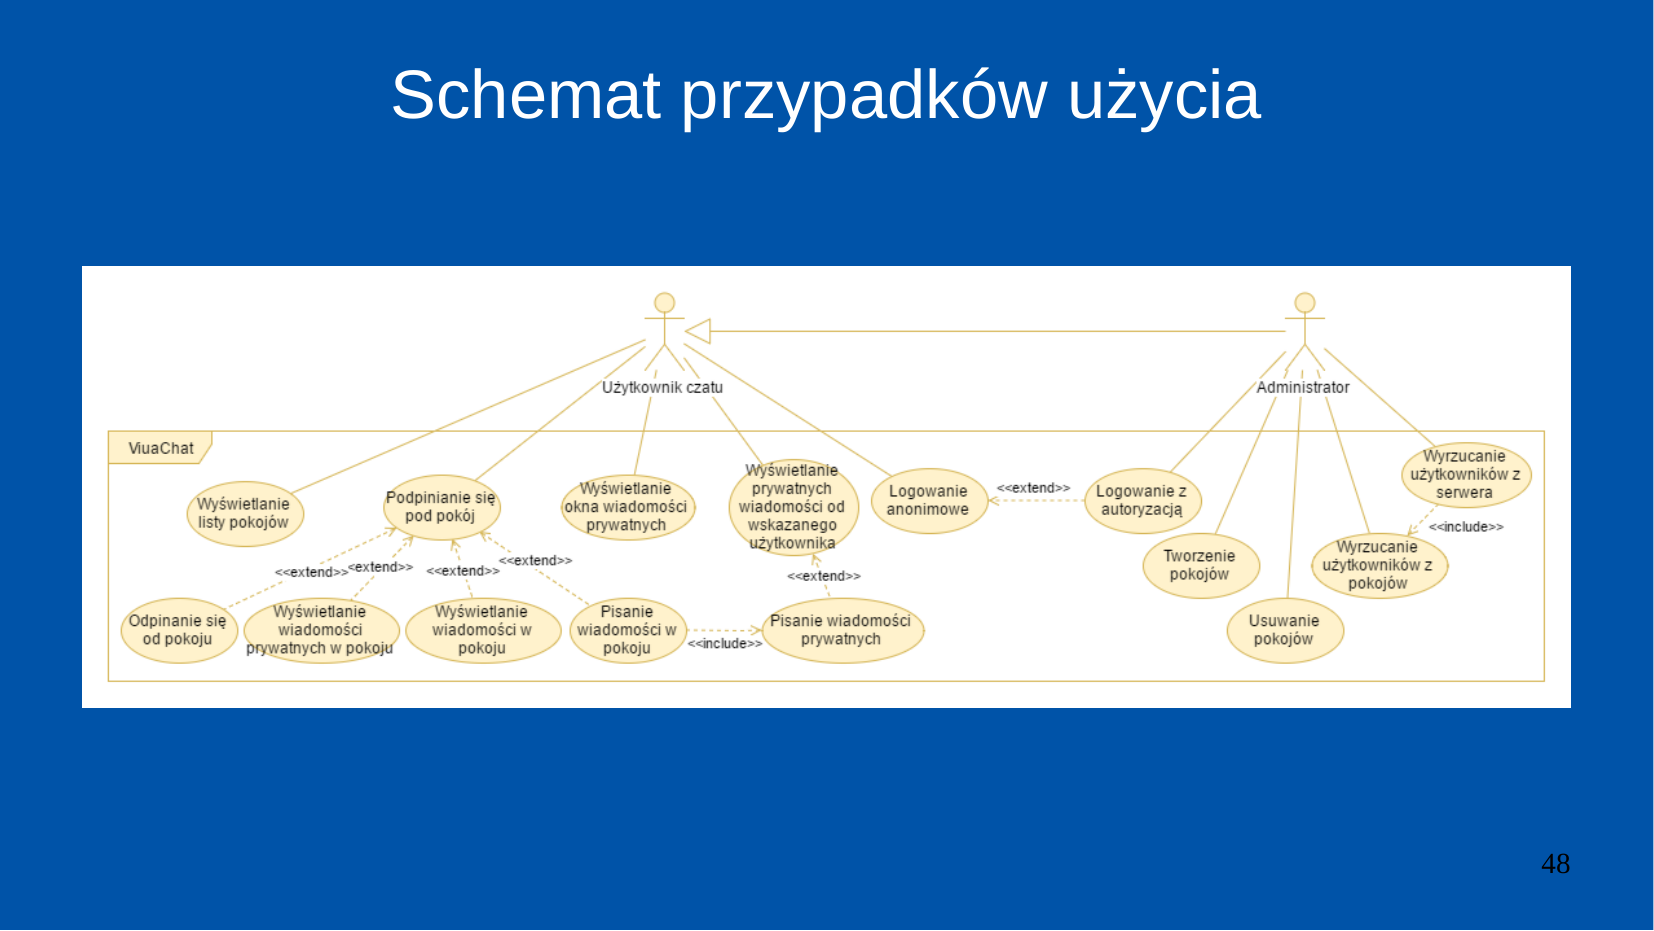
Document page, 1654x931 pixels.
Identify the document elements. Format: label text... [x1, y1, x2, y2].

picture [82, 266, 1571, 708]
title Schemat przypadków użycia [389, 35, 1264, 154]
